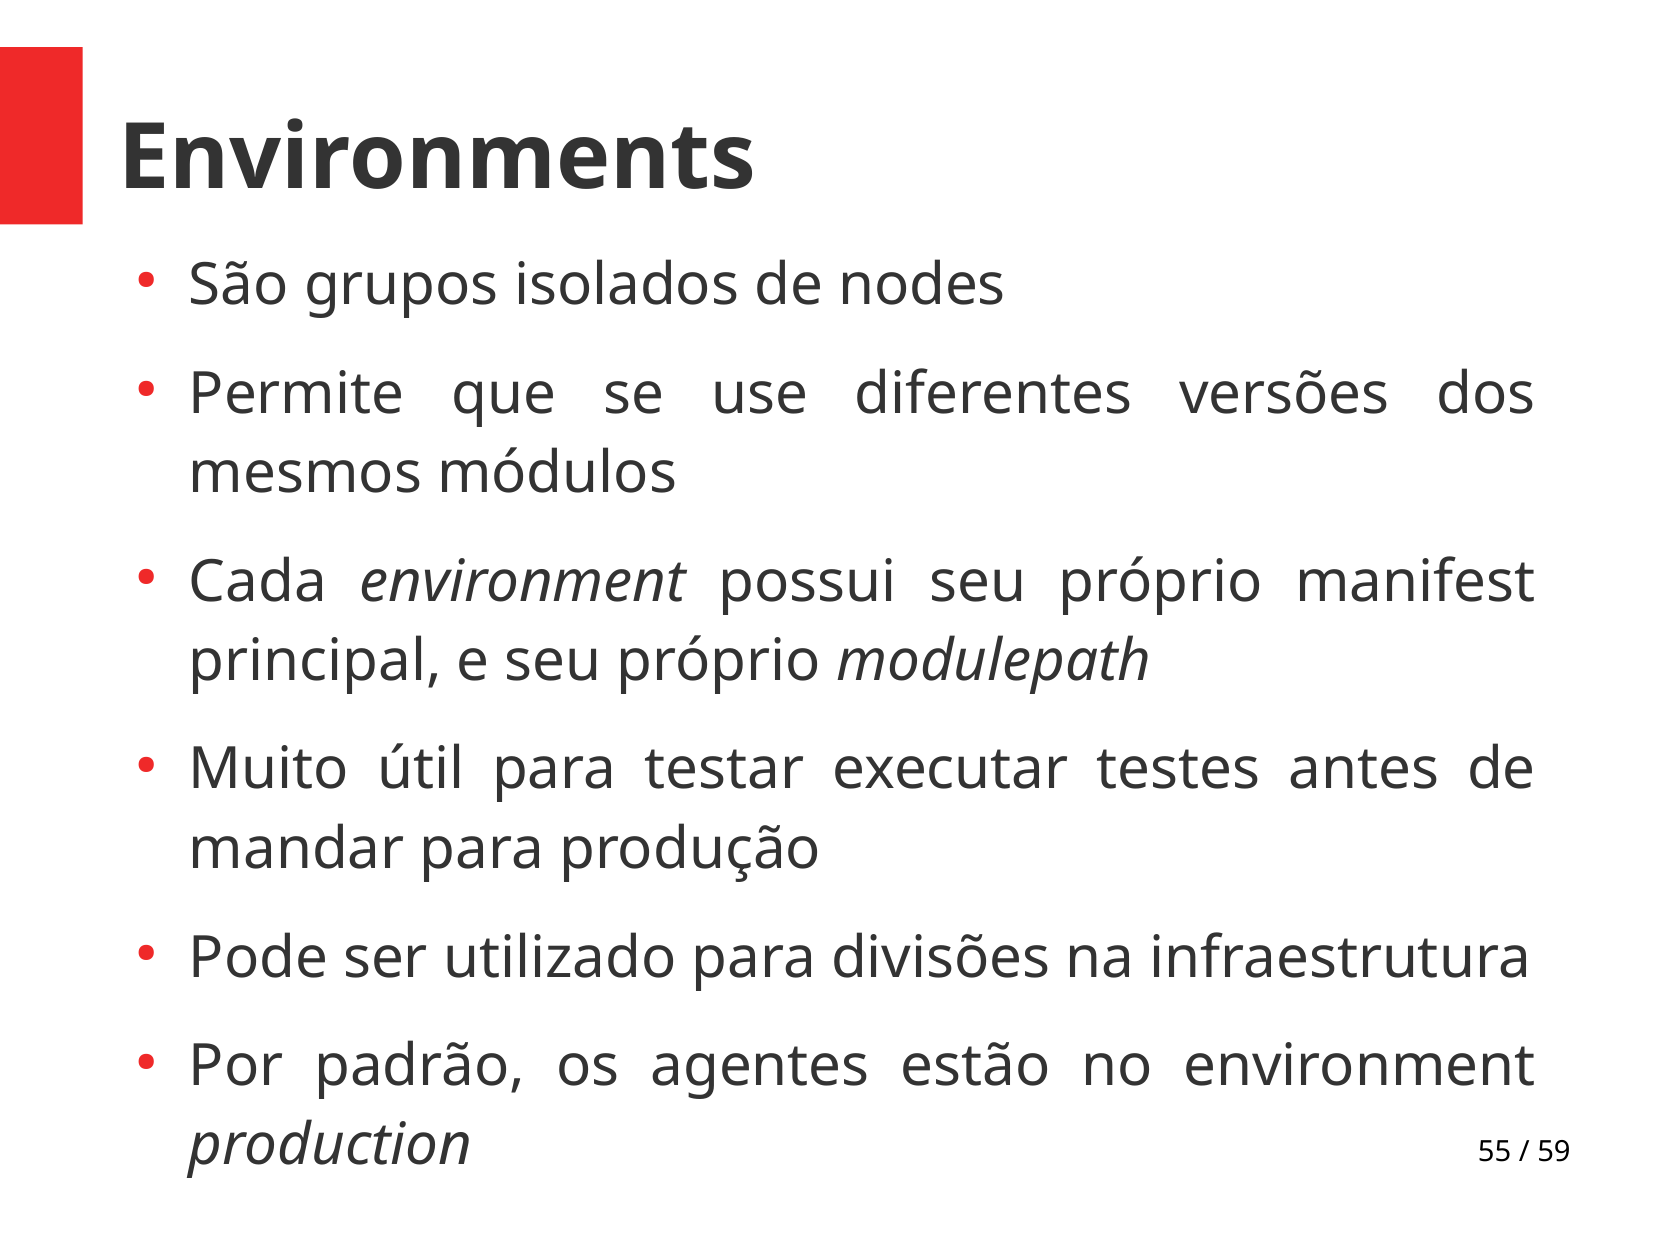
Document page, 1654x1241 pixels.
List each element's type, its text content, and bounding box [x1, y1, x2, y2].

title Environments [118, 49, 1571, 257]
list São grupos isolados de nodes Permite que se use diferentes versões dos mesmos módulos Cada environment possui seu próprio manifest principal, e seu próprio modulepath Muito útil para testar executar testes antes de mandar para produção Pode ser utilizado para divisões na infraestrutura Por padrão, os agentes estão no environment production [118, 242, 1536, 1158]
